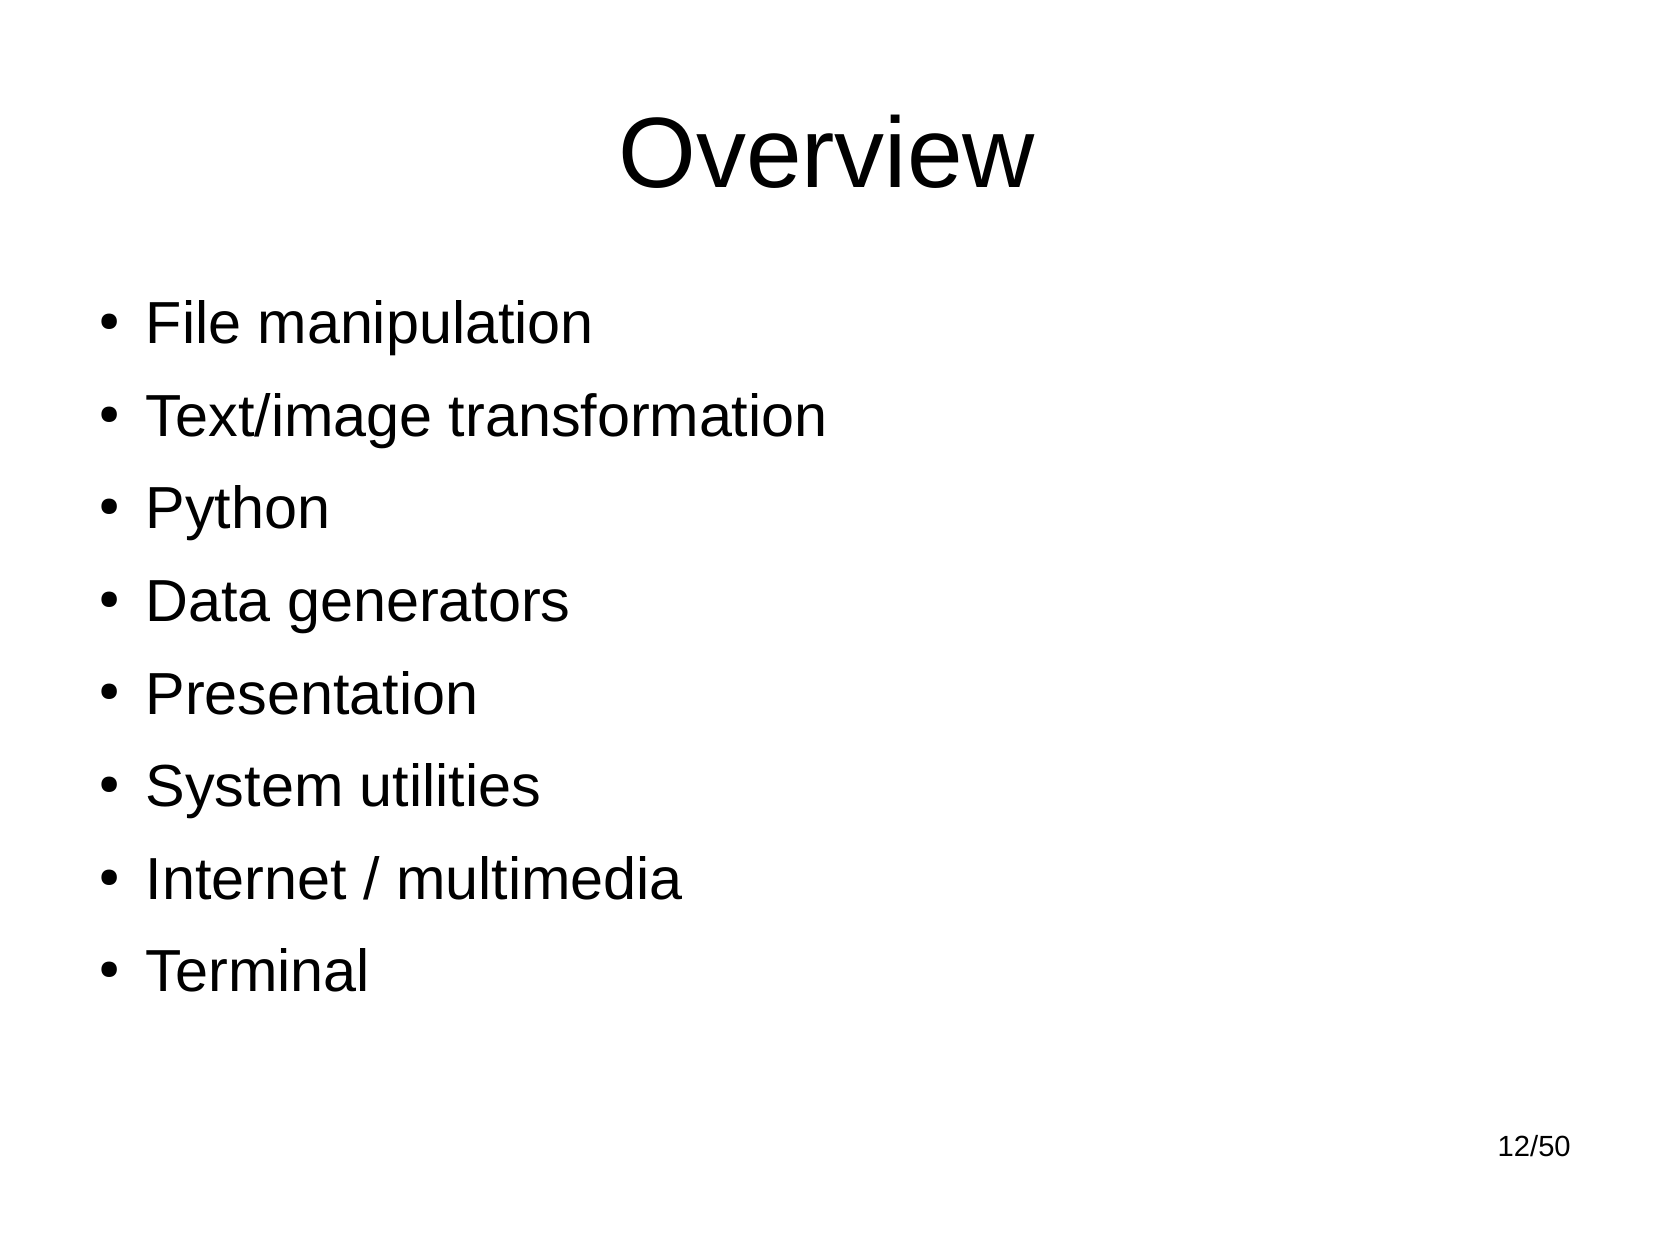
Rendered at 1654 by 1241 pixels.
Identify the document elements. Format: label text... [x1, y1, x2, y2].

list File manipulation Text/image transformation Python Data generators Presentation System utilities Internet / multimedia Terminal [82, 290, 1571, 1010]
title Overview [82, 97, 1571, 209]
